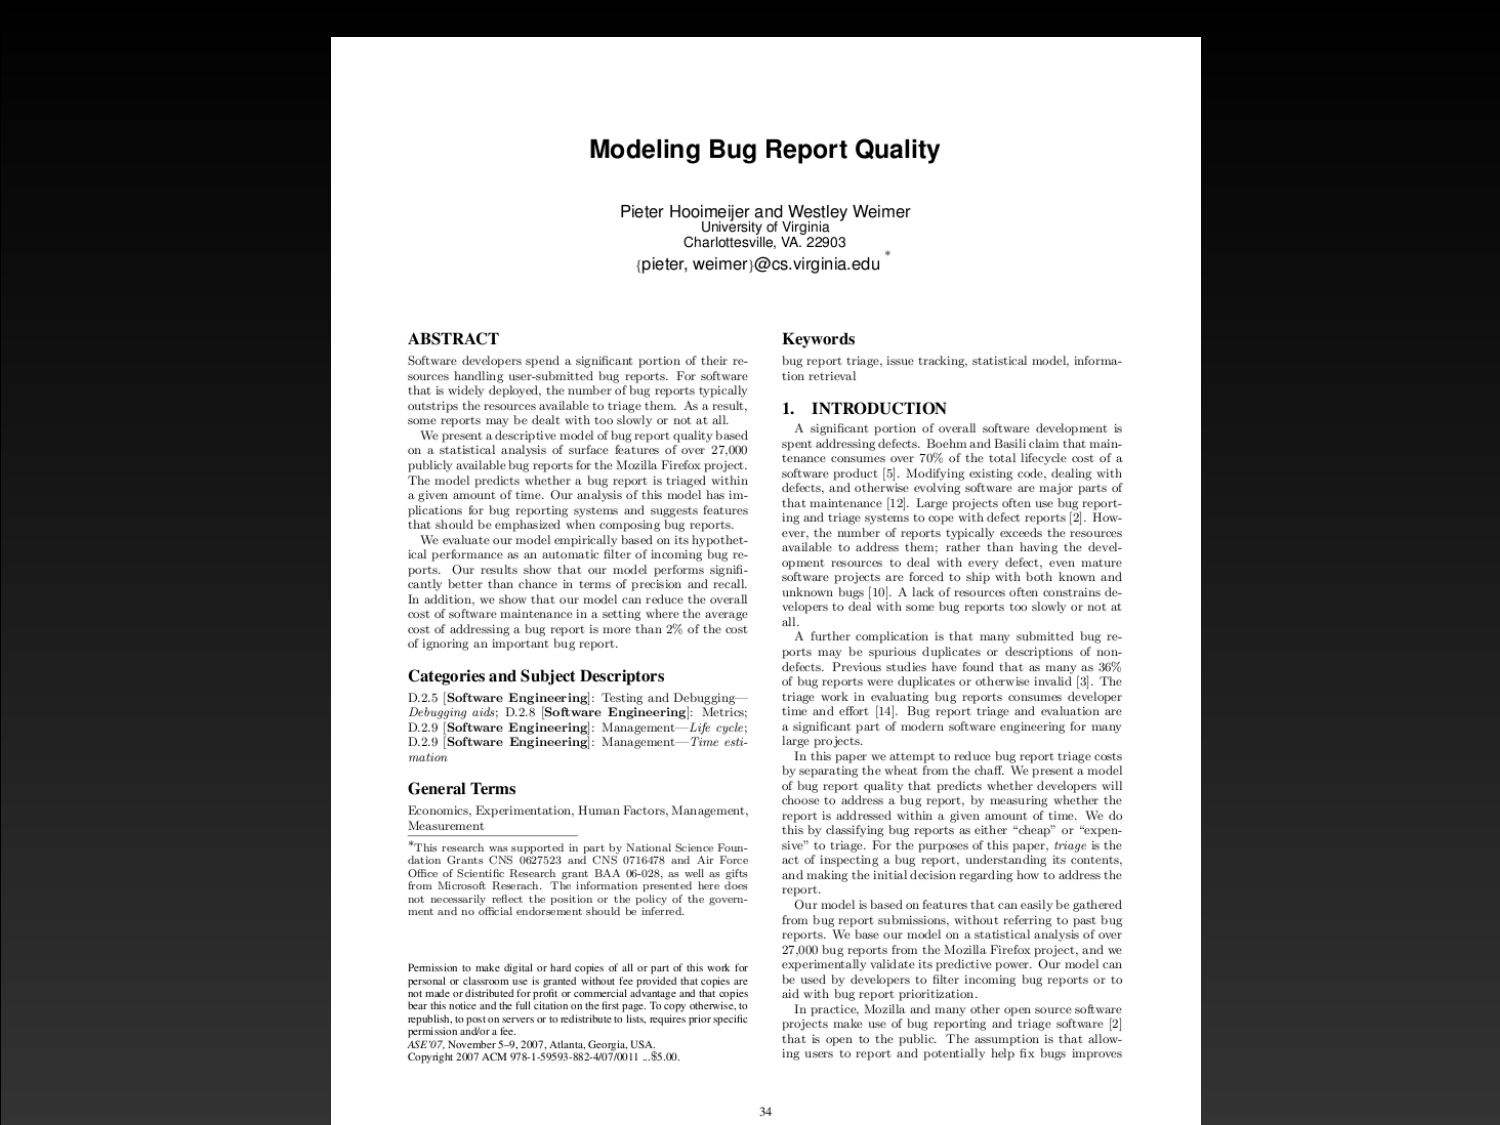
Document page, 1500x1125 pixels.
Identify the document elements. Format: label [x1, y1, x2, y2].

text_box [0, 0, 1500, 1125]
picture [331, 37, 1201, 1125]
